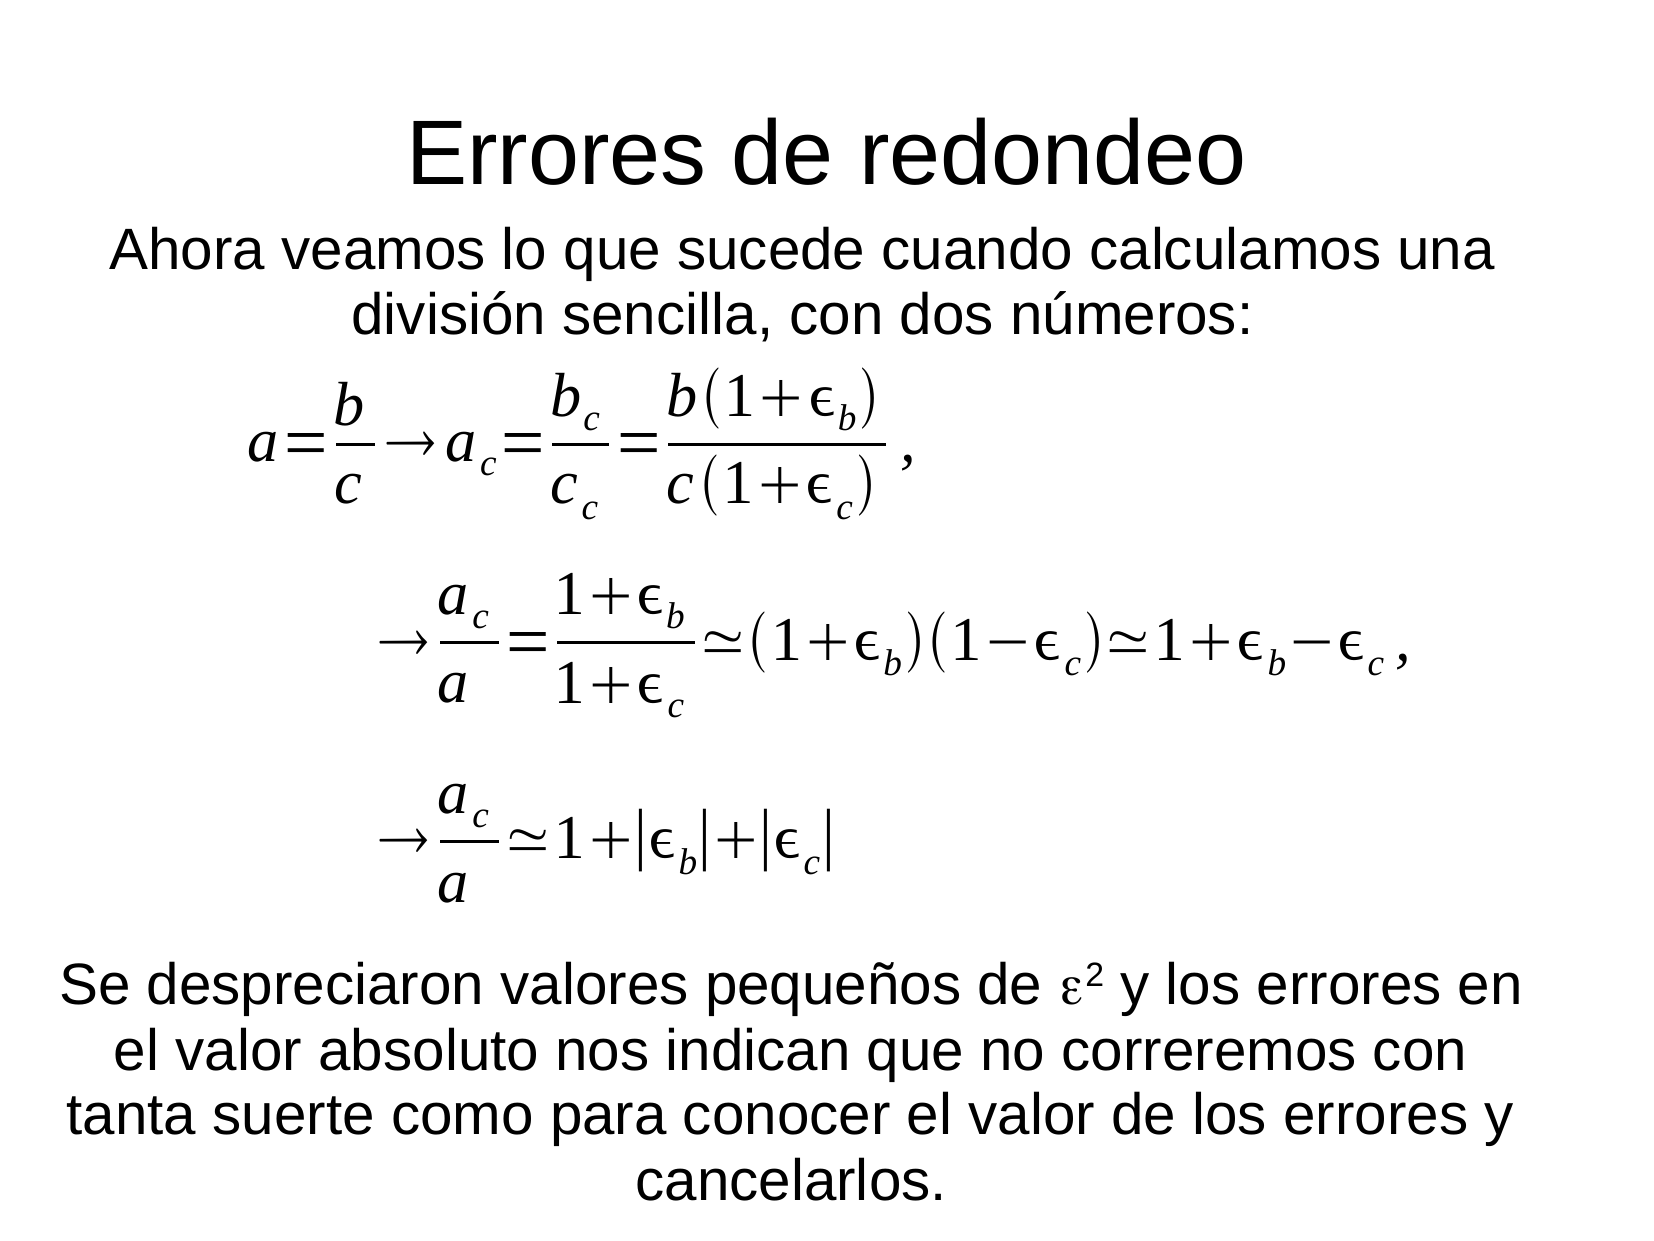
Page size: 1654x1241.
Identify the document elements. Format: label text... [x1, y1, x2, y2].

chart [239, 360, 1418, 916]
subtitle Ahora veamos lo que sucede cuando calculamos una división sencilla, con dos números: [59, 179, 1548, 384]
title Errores de redondeo [82, 56, 1571, 250]
text_box Se despreciaron valores pequeños de e2 y los errores en el valor absoluto nos indican que no correremos con tanta suerte como para conocer el valor de los errores y cancelarlos. [47, 944, 1536, 1220]
